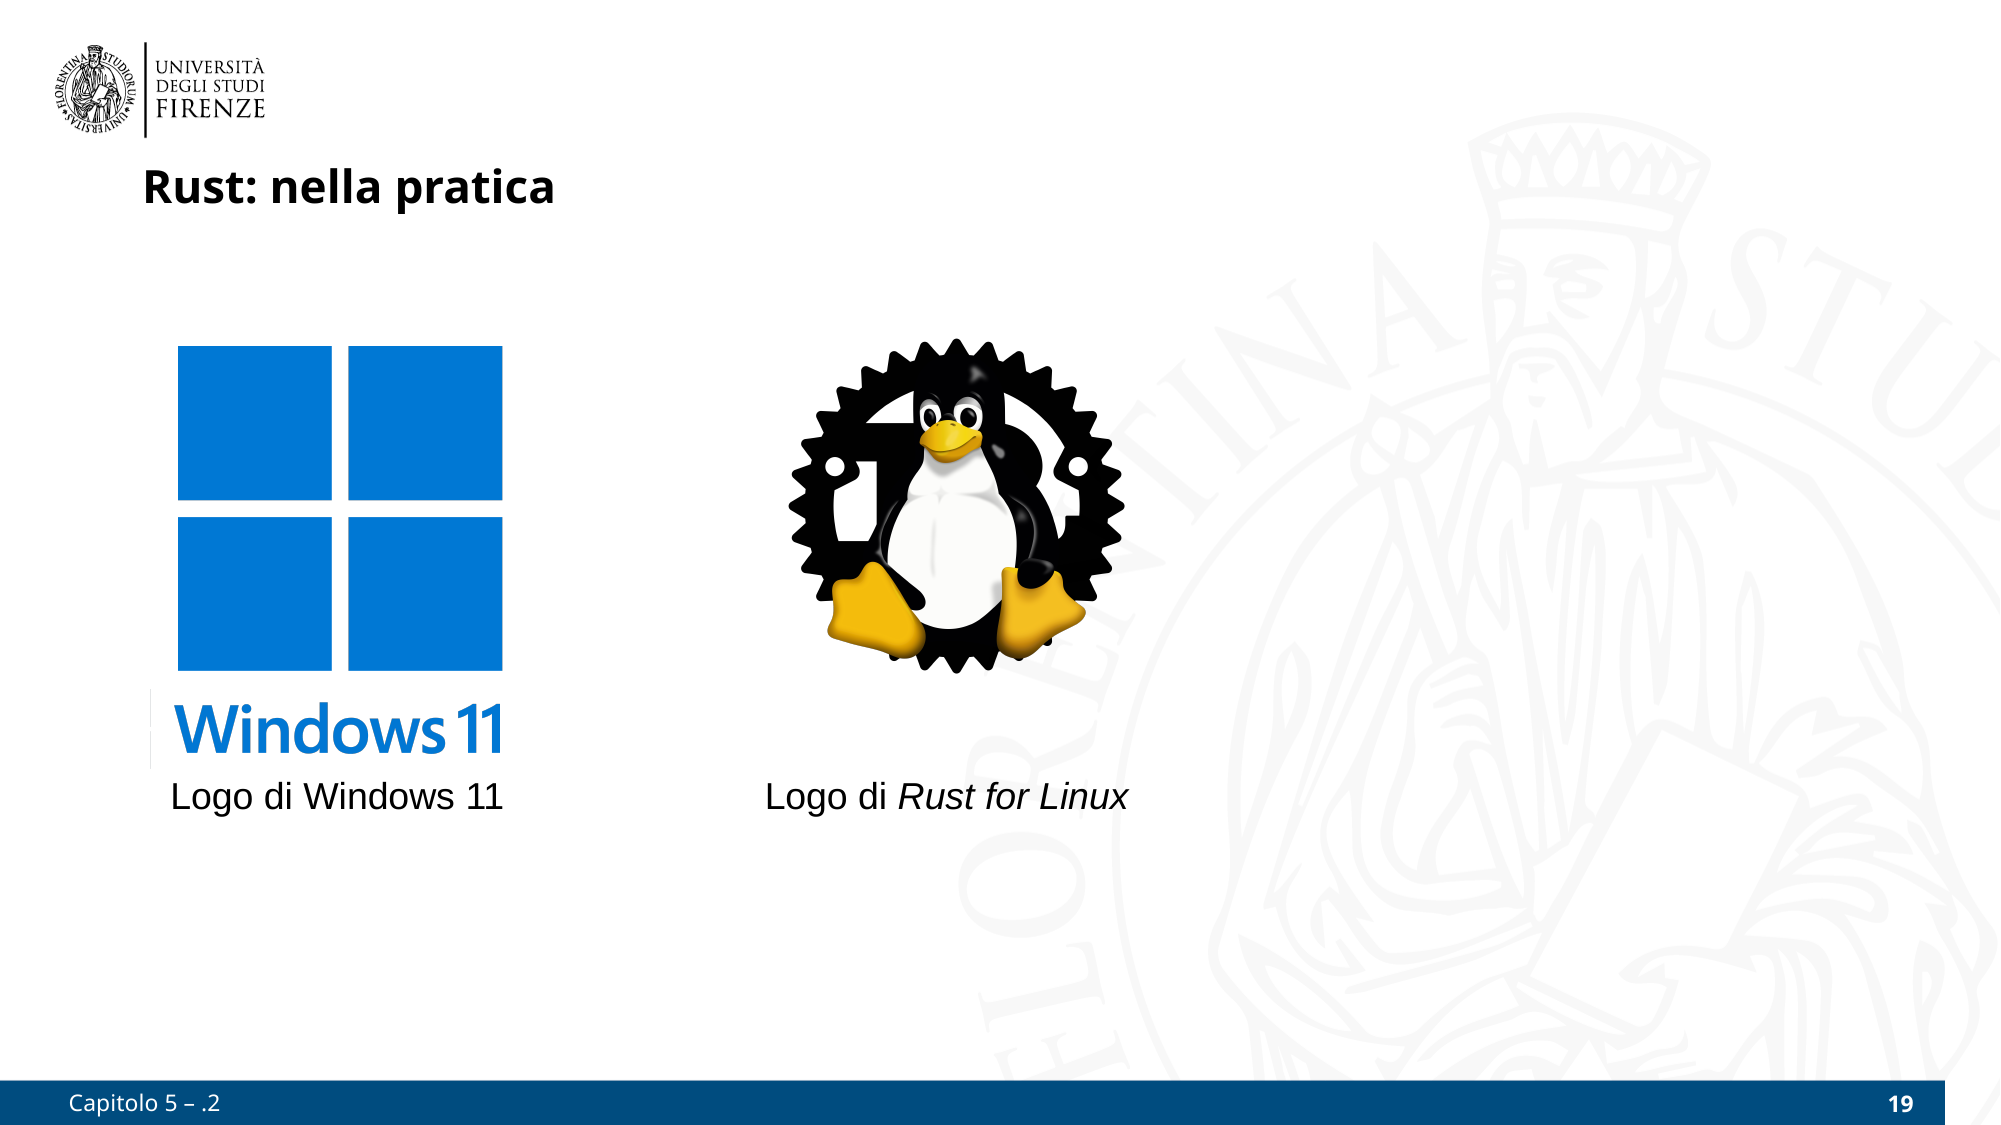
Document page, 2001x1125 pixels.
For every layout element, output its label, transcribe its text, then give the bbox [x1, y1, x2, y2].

text_box Logo di Windows 11 [150, 768, 526, 826]
picture [0, 0, 2000, 1125]
title Rust: nella pratica [127, 157, 1570, 225]
text_box Logo di Rust for Linux [750, 768, 1163, 826]
list Capitolo 5 – .2 [53, 1083, 1715, 1125]
